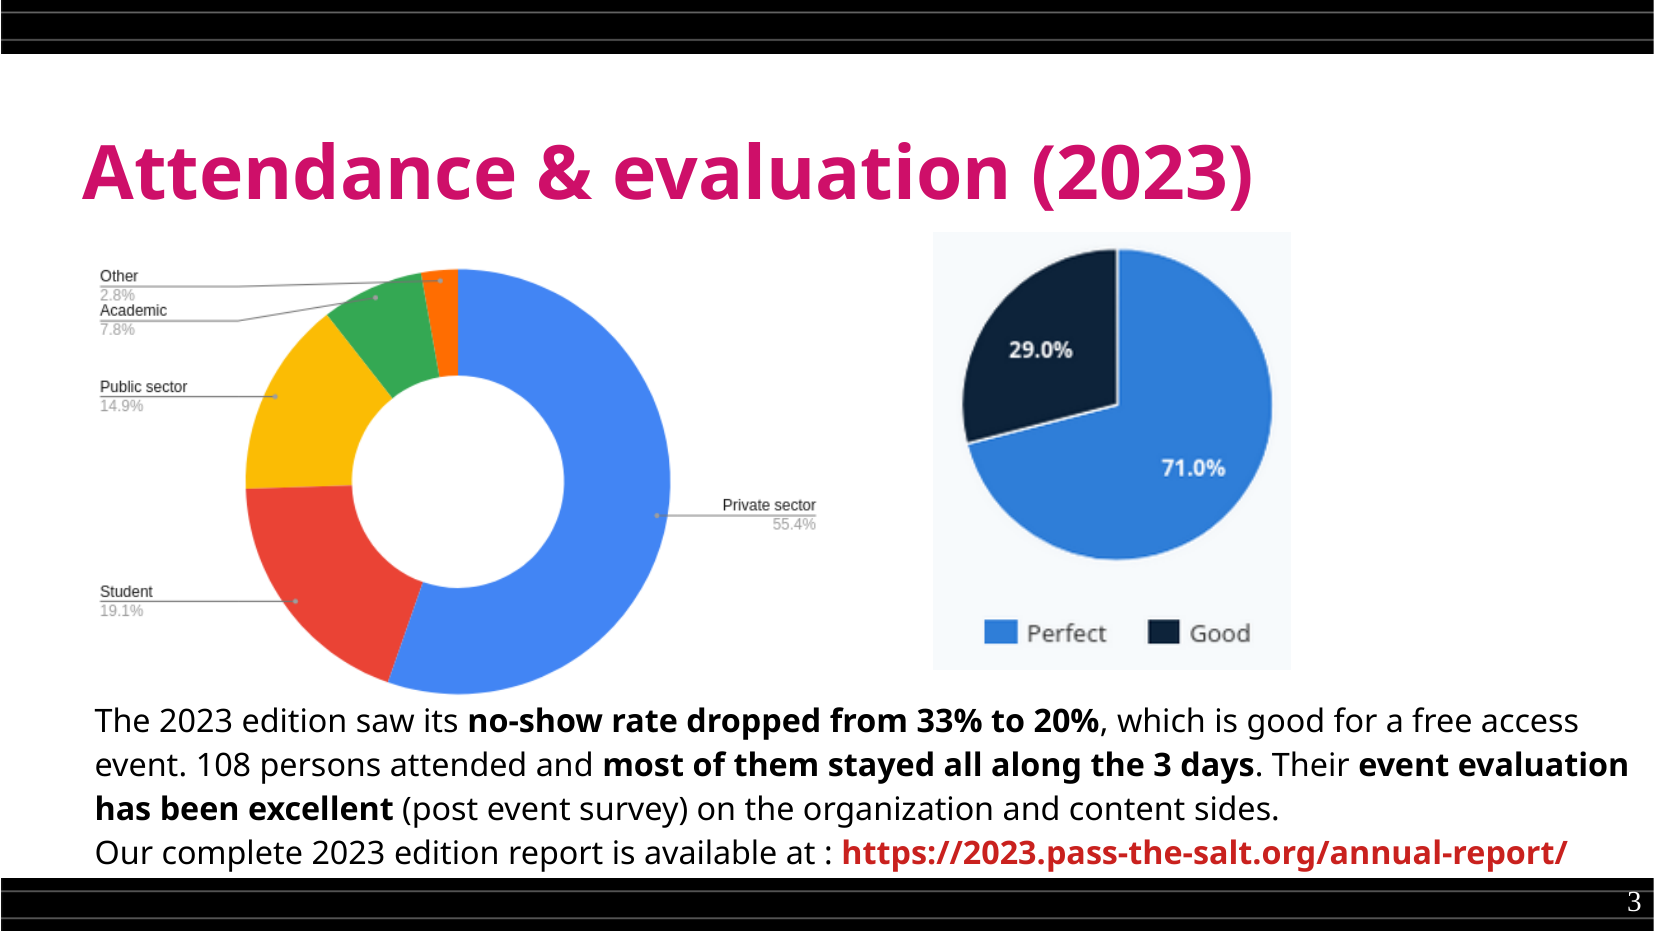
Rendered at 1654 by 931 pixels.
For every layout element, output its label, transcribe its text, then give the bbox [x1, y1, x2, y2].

list The 2023 edition saw its no-show rate dropped from 33% to 20%, which is good for a free access event. 108 persons attended and most of them stayed all along the 3 days. Their event evaluation has been excellent (post event survey) on the organization and content sides. Our complete 2023 edition report is available at : https://2023.pass-the-salt.org/annual-report/ [94, 307, 1654, 875]
picture [1, 878, 1654, 931]
picture [1, 0, 1654, 54]
picture [83, 251, 827, 704]
title Attendance & evaluation (2023) [82, 92, 1571, 249]
picture [933, 232, 1291, 670]
